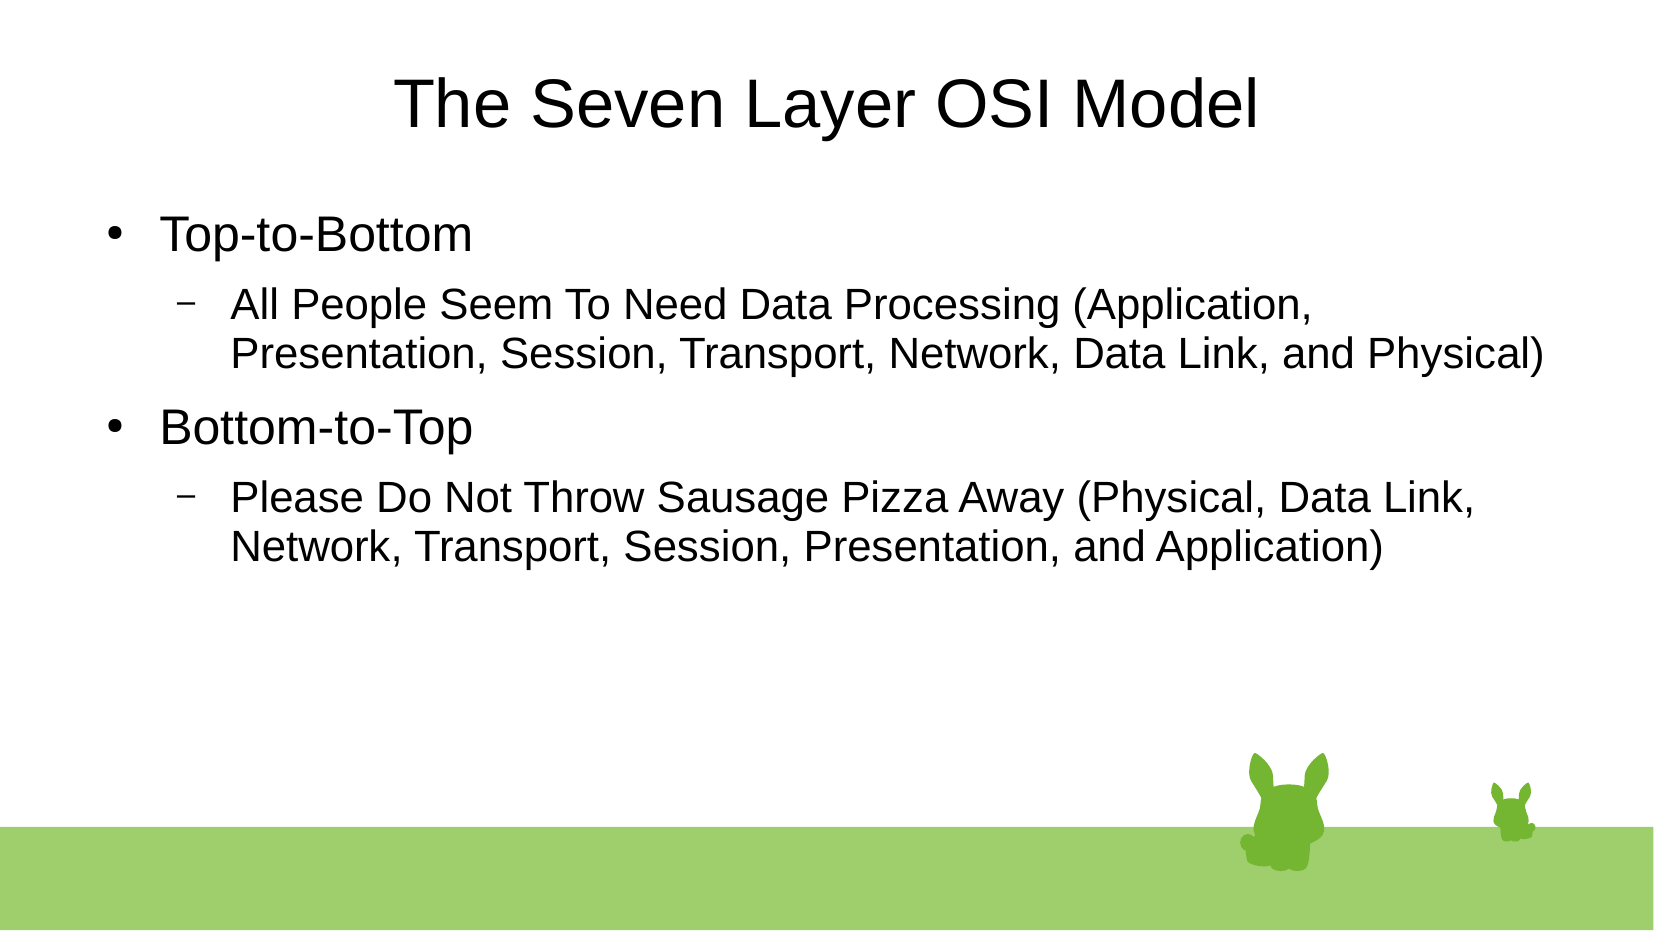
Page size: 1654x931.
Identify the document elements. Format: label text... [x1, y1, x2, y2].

title The Seven Layer OSI Model [88, 29, 1565, 178]
list Top-to-Bottom All People Seem To Need Data Processing (Application, Presentation, Session, Transport, Network, Data Link, and Physical) Bottom-to-Top Please Do Not Throw Sausage Pizza Away (Physical, Data Link, Network, Transport, Session, Presentation, and Application) [88, 206, 1565, 739]
